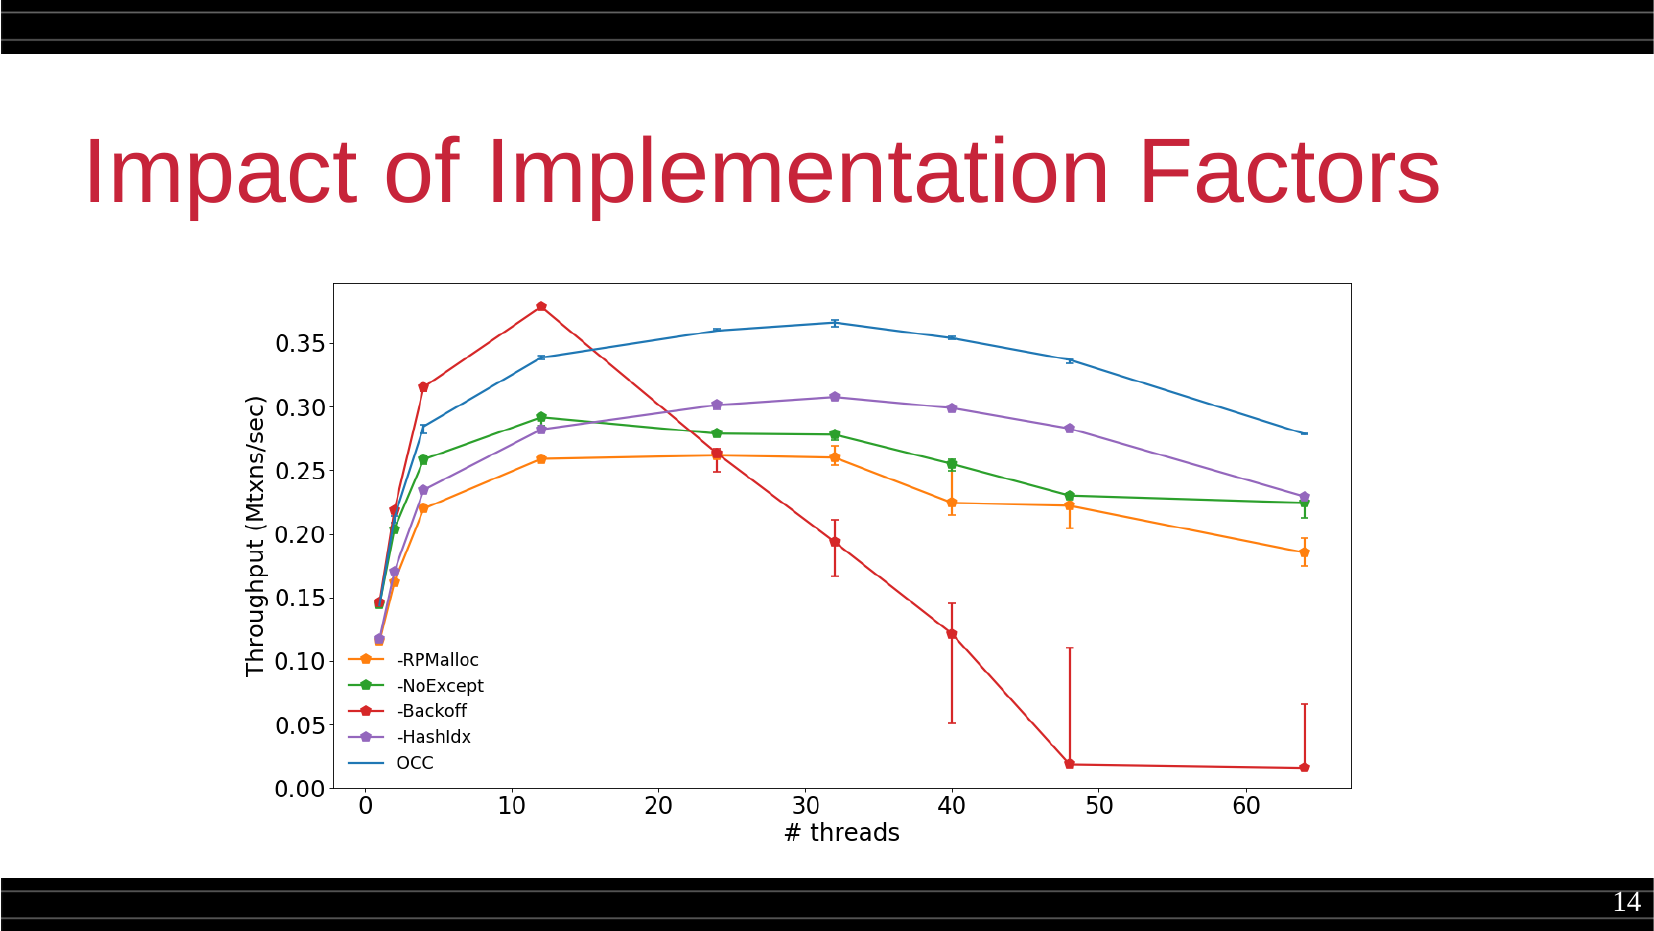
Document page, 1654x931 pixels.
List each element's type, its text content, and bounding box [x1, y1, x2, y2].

picture [1, 878, 1654, 931]
picture [1, 0, 1654, 54]
picture [230, 260, 1366, 846]
title Impact of Implementation Factors [82, 92, 1571, 249]
